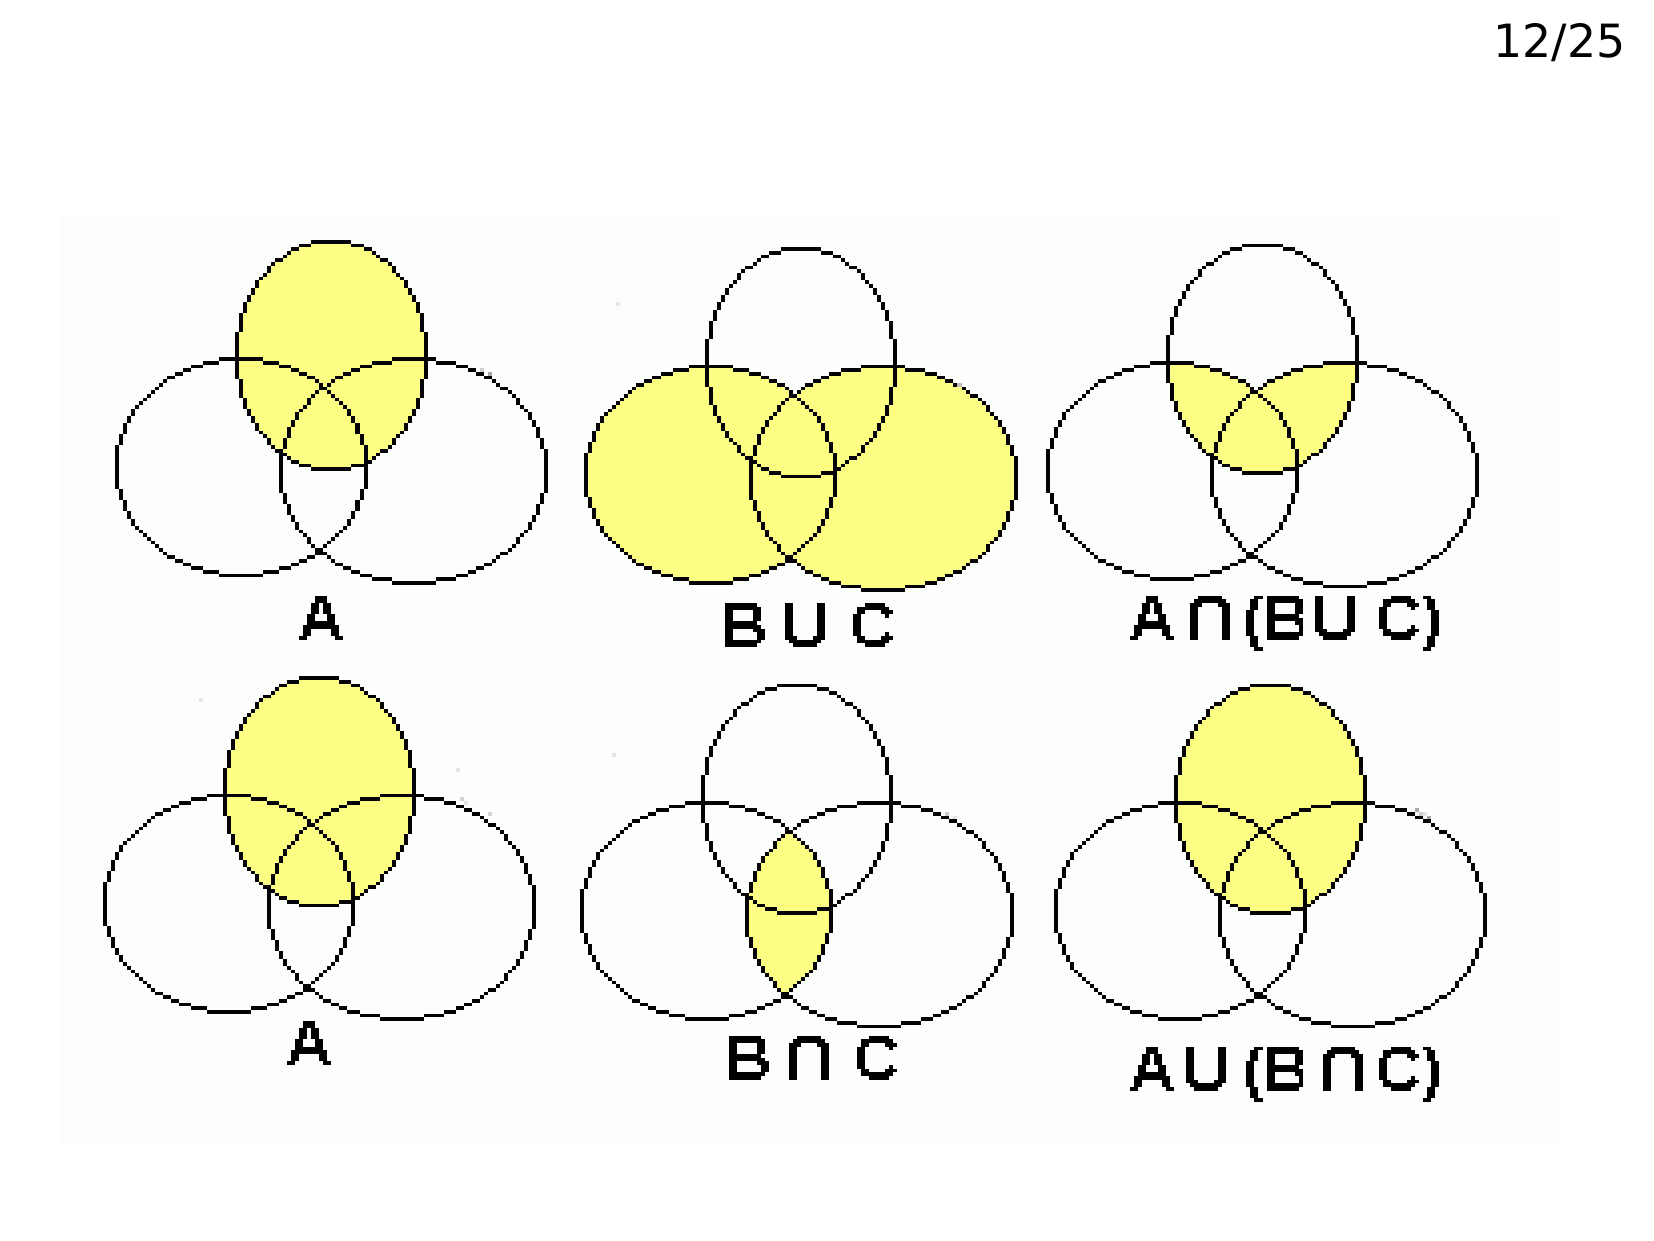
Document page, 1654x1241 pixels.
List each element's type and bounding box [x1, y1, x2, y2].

picture [59, 215, 1560, 1146]
